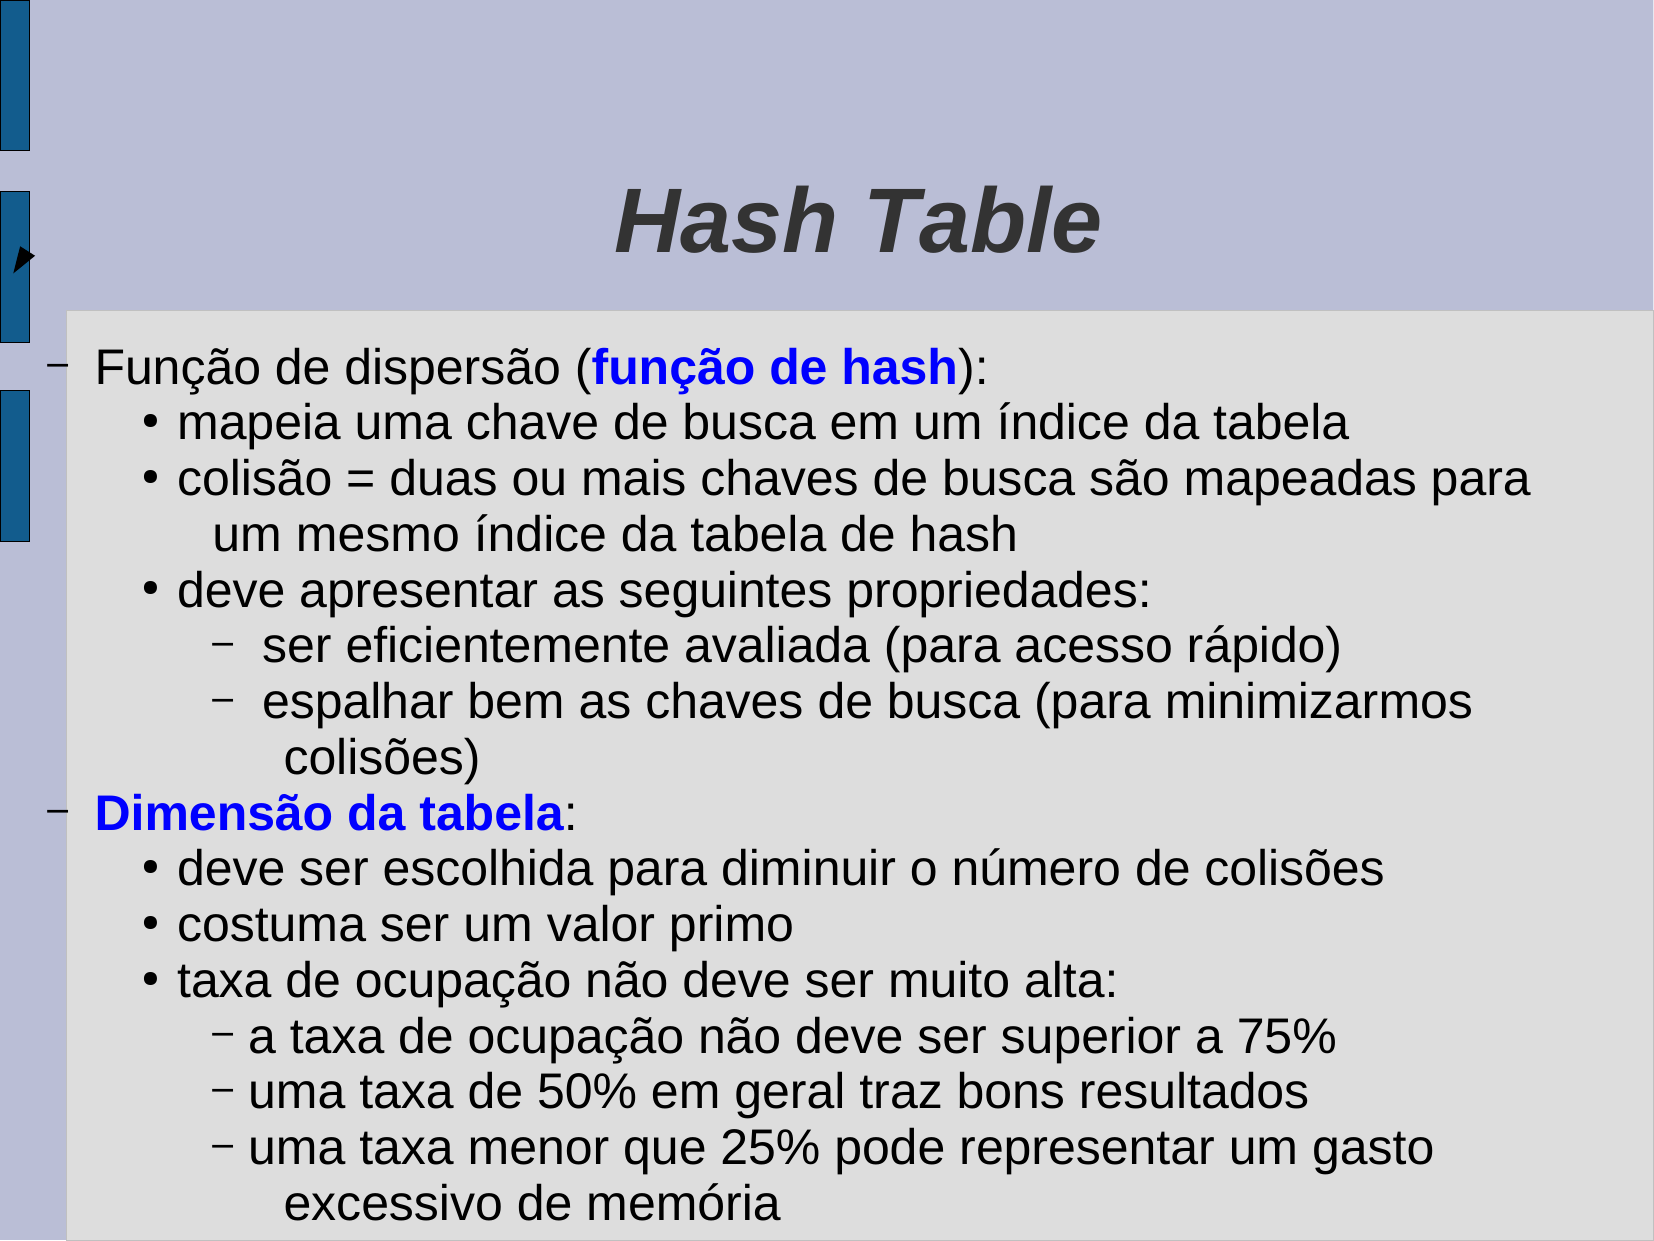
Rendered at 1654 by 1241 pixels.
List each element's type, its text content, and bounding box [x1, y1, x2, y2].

title Hash Table [152, 117, 1565, 325]
list Função de dispersão (função de hash): mapeia uma chave de busca em um índice da tabela colisão = duas ou mais chaves de busca são mapeadas para um mesmo índice da tabela de hash deve apresentar as seguintes propriedades: ser eficientemente avaliada (para acesso rápido) espalhar bem as chaves de busca (para minimizarmos colisões) Dimensão da tabela: deve ser escolhida para diminuir o número de colisões costuma ser um valor primo taxa de ocupação não deve ser muito alta: a taxa de ocupação não deve ser superior a 75% uma taxa de 50% em geral traz bons resultados uma taxa menor que 25% pode representar um gasto excessivo de memória [0, 338, 1595, 1234]
